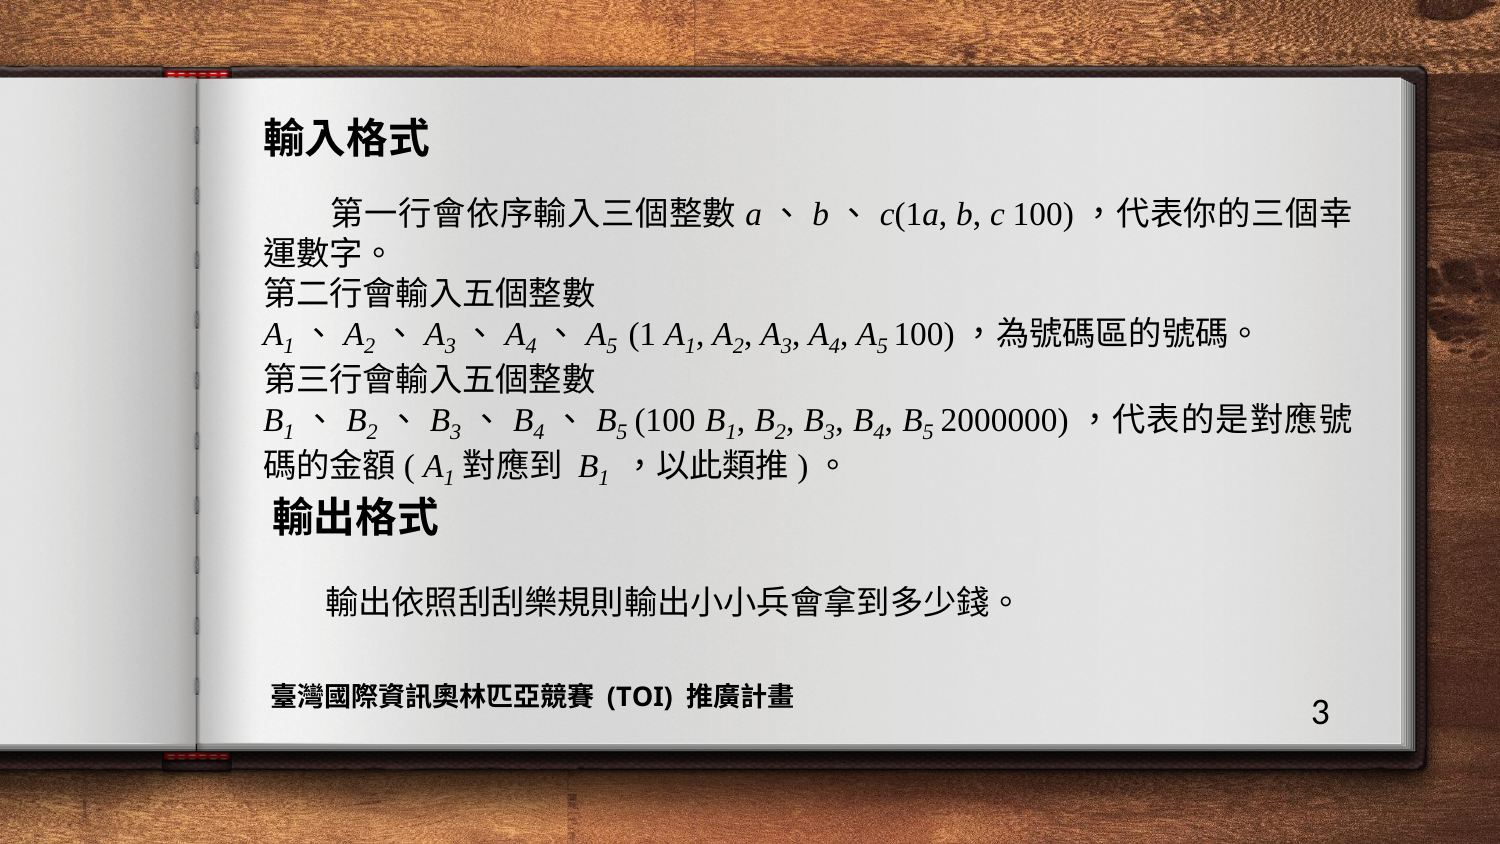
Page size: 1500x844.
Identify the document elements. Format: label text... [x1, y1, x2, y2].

text_box 輸入格式 第一行會依序輸入三個整數a、b、c(1a, b, c 100)，代表你的三個幸運數字。 第二行會輸入五個整數 A1、A2、A3、A4、A5 (1 A1, A2, A3, A4, A5 100)，為號碼區的號碼。 第三行會輸入五個整數 B1、B2、B3、B4、B5 (100 B1, B2, B3, B4, B5 2000000)，代表的是對應號碼的金額( A1對應到 B1 ，以此類推)。 [248, 105, 1368, 498]
text_box [1295, 672, 1386, 737]
text_box 輸出格式 輸出依照刮刮樂規則輸出小小兵會拿到多少錢。 [257, 483, 1359, 668]
